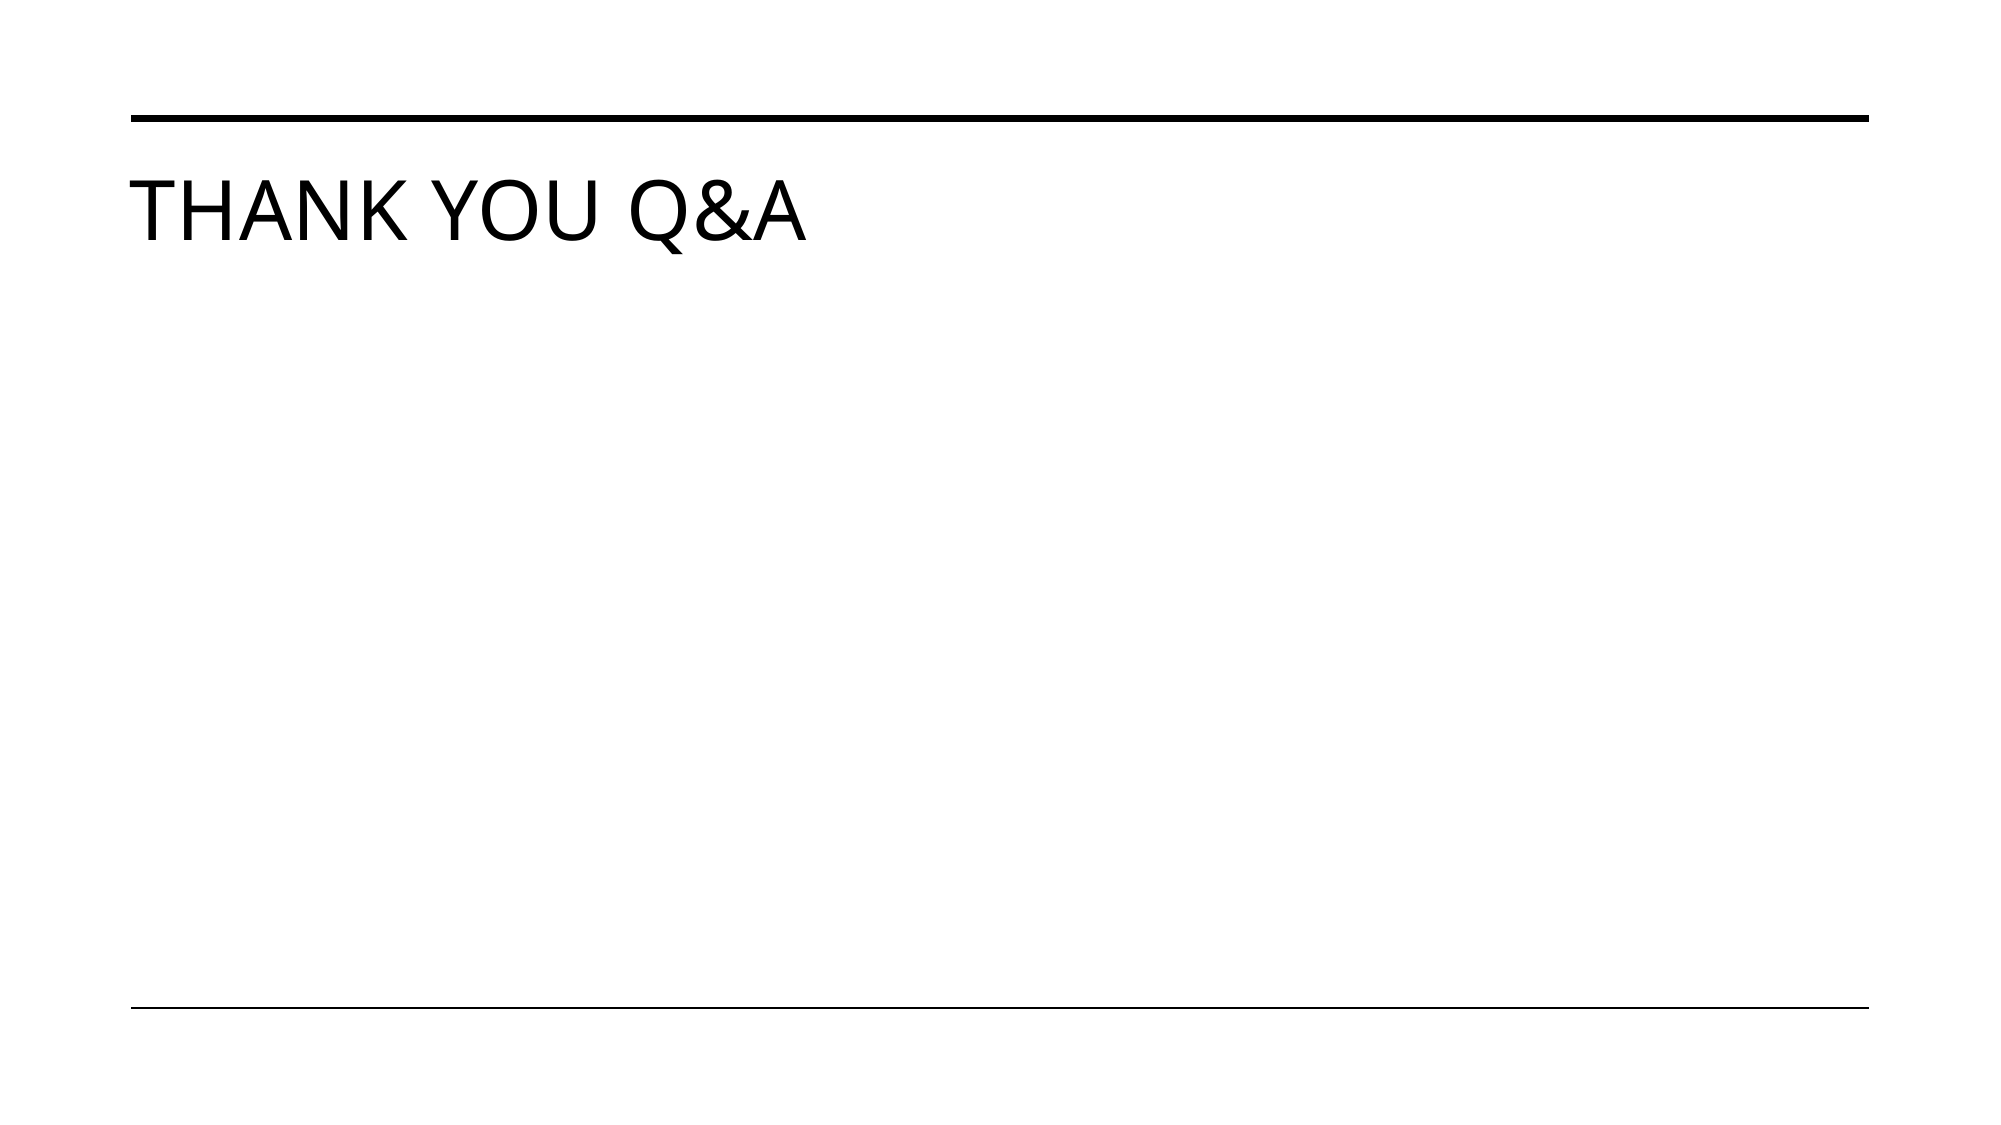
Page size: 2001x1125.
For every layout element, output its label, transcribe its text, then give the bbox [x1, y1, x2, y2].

title Thank you q&a [114, 149, 1869, 365]
